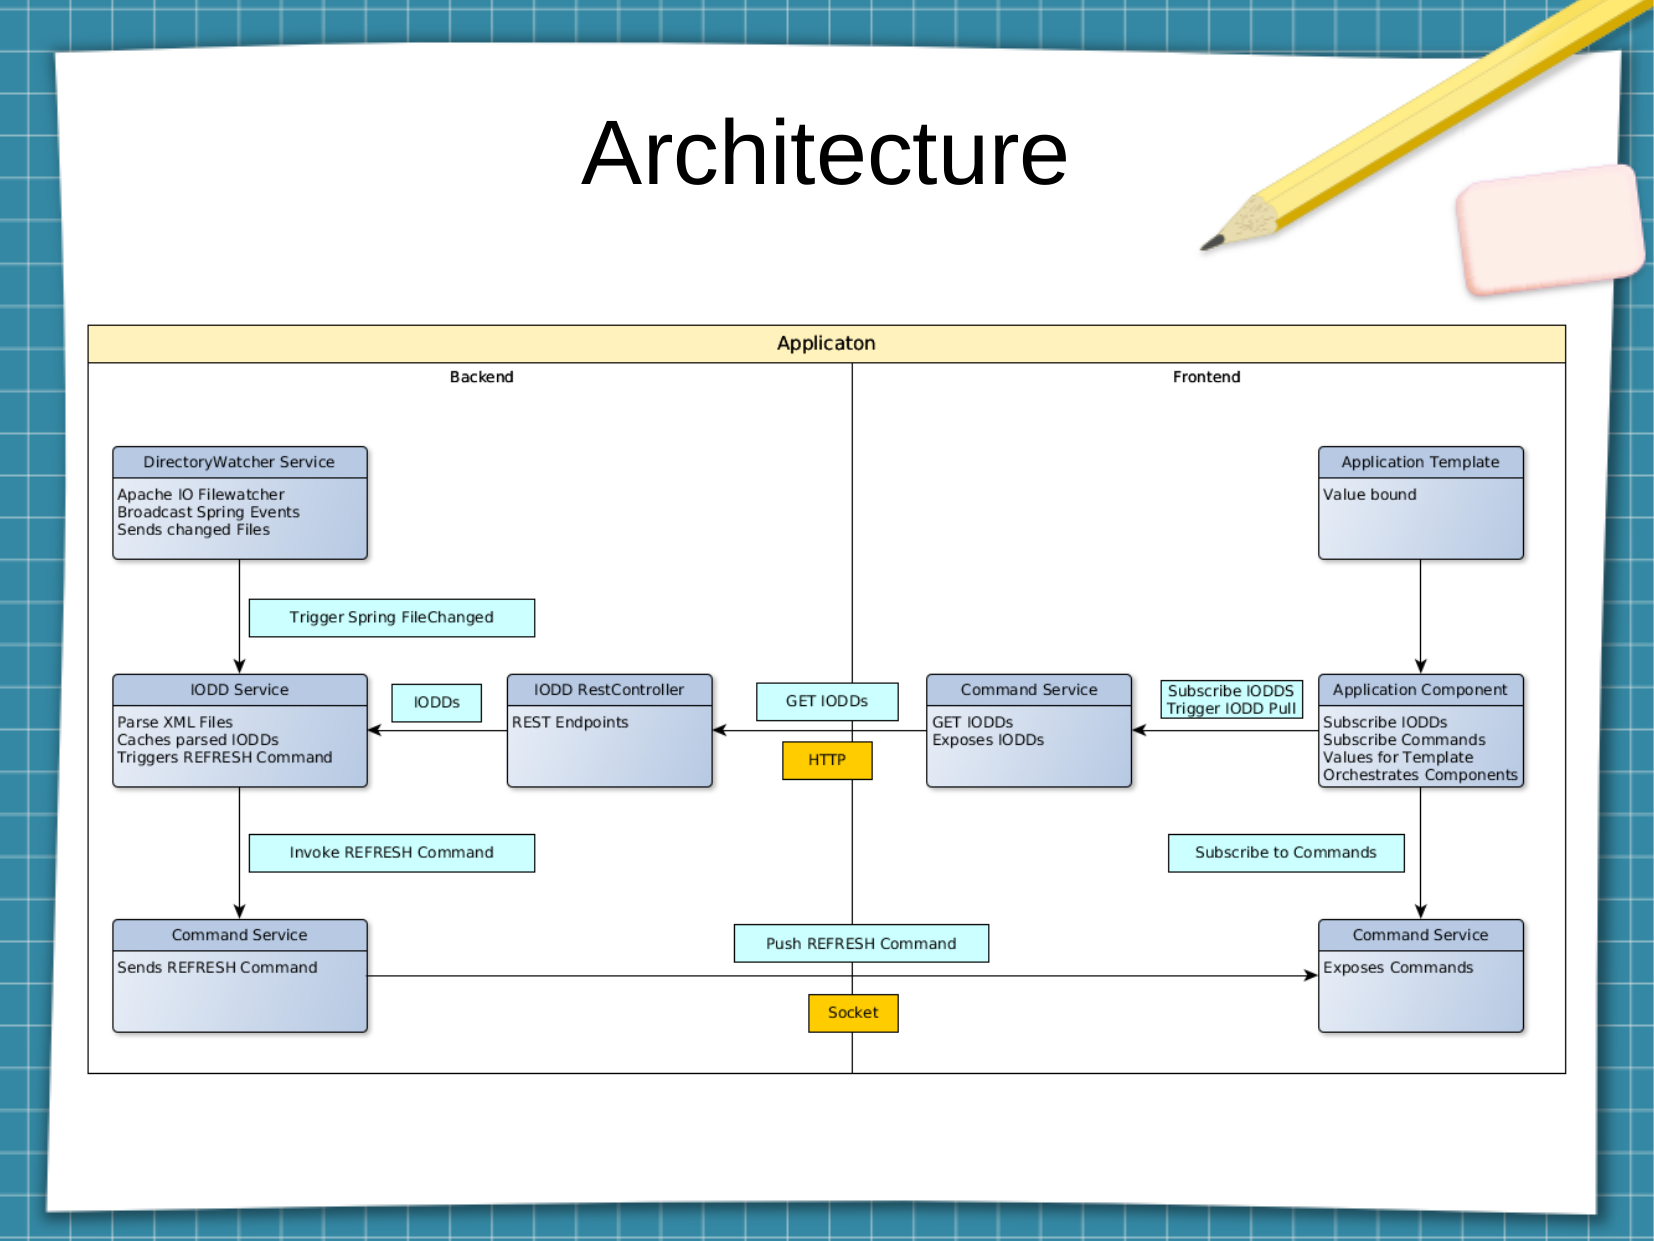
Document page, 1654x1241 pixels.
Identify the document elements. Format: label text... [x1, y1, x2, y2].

title Architecture [82, 49, 1571, 257]
picture [0, 0, 1654, 1241]
